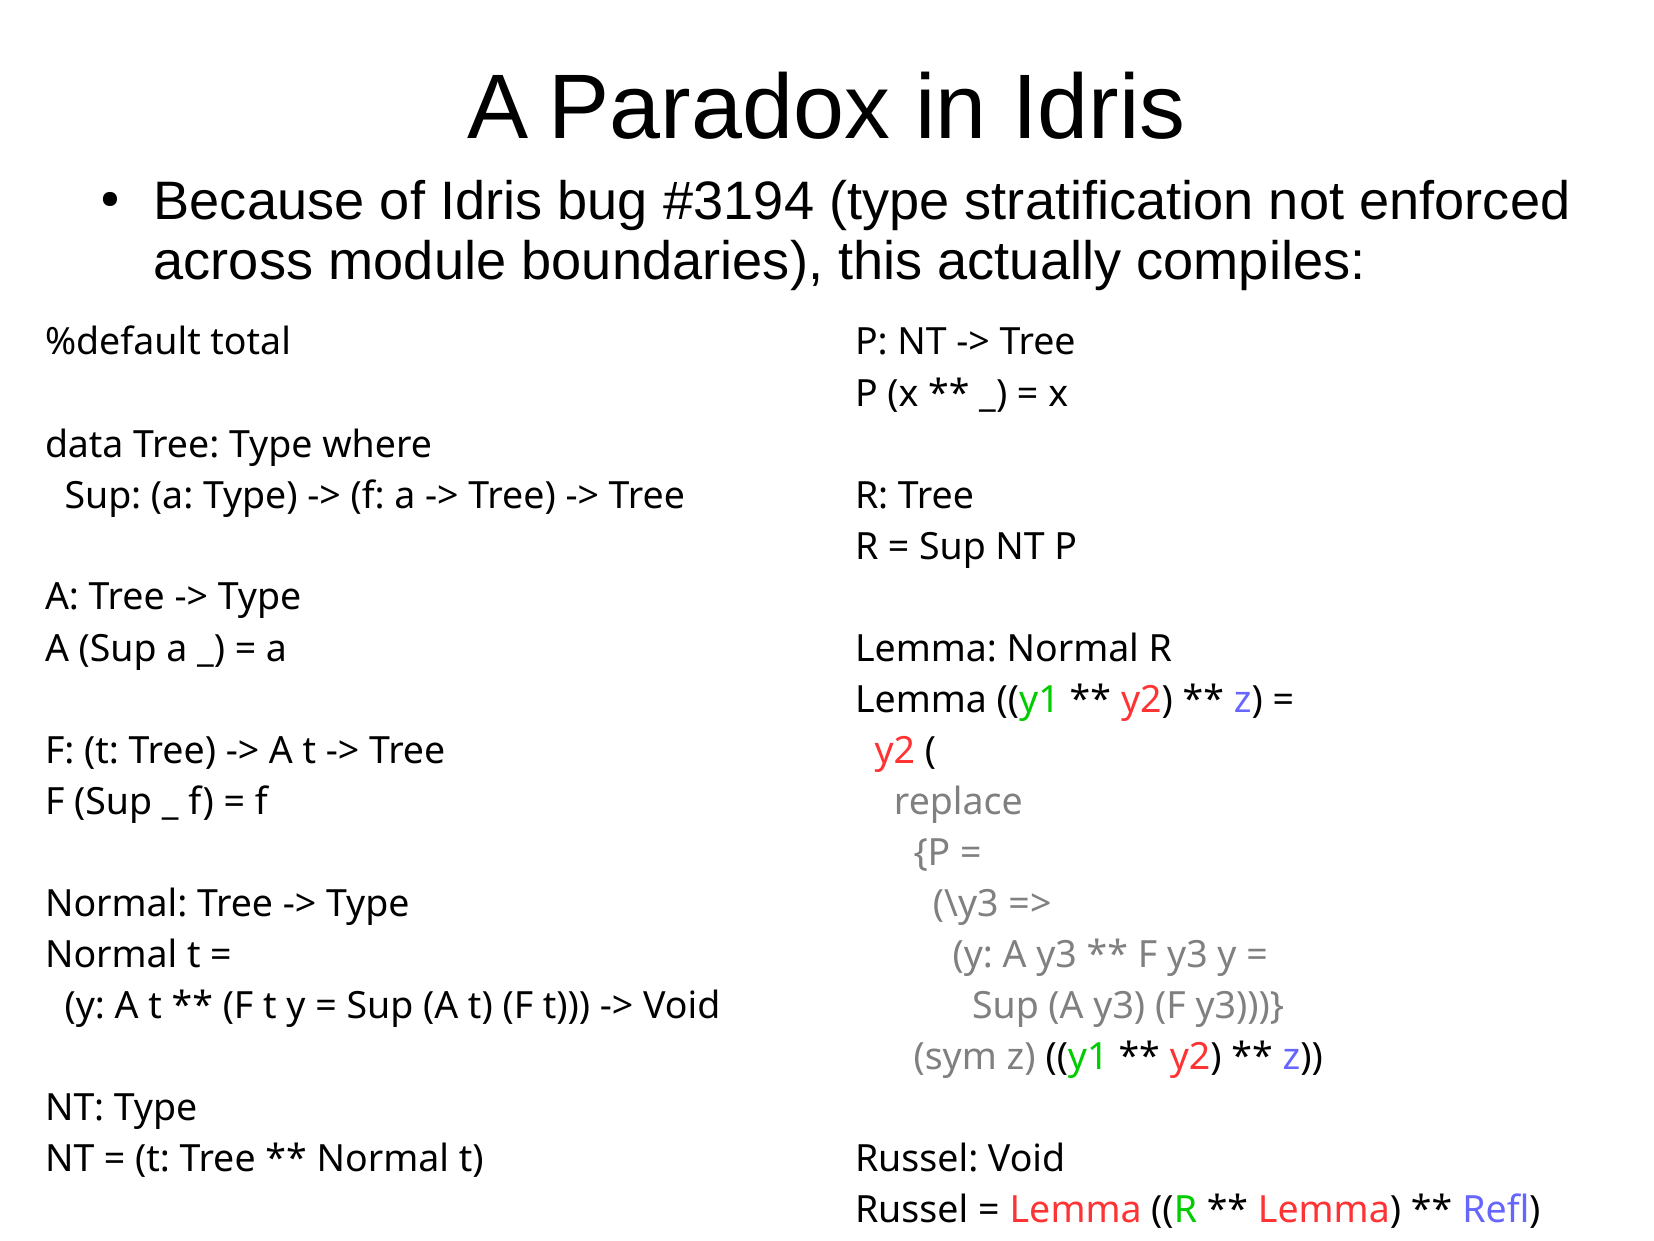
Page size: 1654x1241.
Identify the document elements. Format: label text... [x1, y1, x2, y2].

title A Paradox in Idris [82, 49, 1571, 166]
list Because of Idris bug #3194 (type stratification not enforced across module boundaries), this actually compiles: [82, 170, 1576, 301]
list P: NT -> Tree P (x ** _) = x R: Tree R = Sup NT P Lemma: Normal R Lemma ((y1 ** y2) ** z) = y2 ( replace {P = (\y3 => (y: A y3 ** F y3 y = Sup (A y3) (F y3)))} (sym z) ((y1 ** y2) ** z)) Russel: Void Russel = Lemma ((R ** Lemma) ** Refl) [855, 315, 1619, 1201]
list %default total data Tree: Type where Sup: (a: Type) -> (f: a -> Tree) -> Tree A: Tree -> Type A (Sup a _) = a F: (t: Tree) -> A t -> Tree F (Sup _ f) = f Normal: Tree -> Type Normal t = (y: A t ** (F t y = Sup (A t) (F t))) -> Void NT: Type NT = (t: Tree ** Normal t) [45, 315, 809, 1201]
